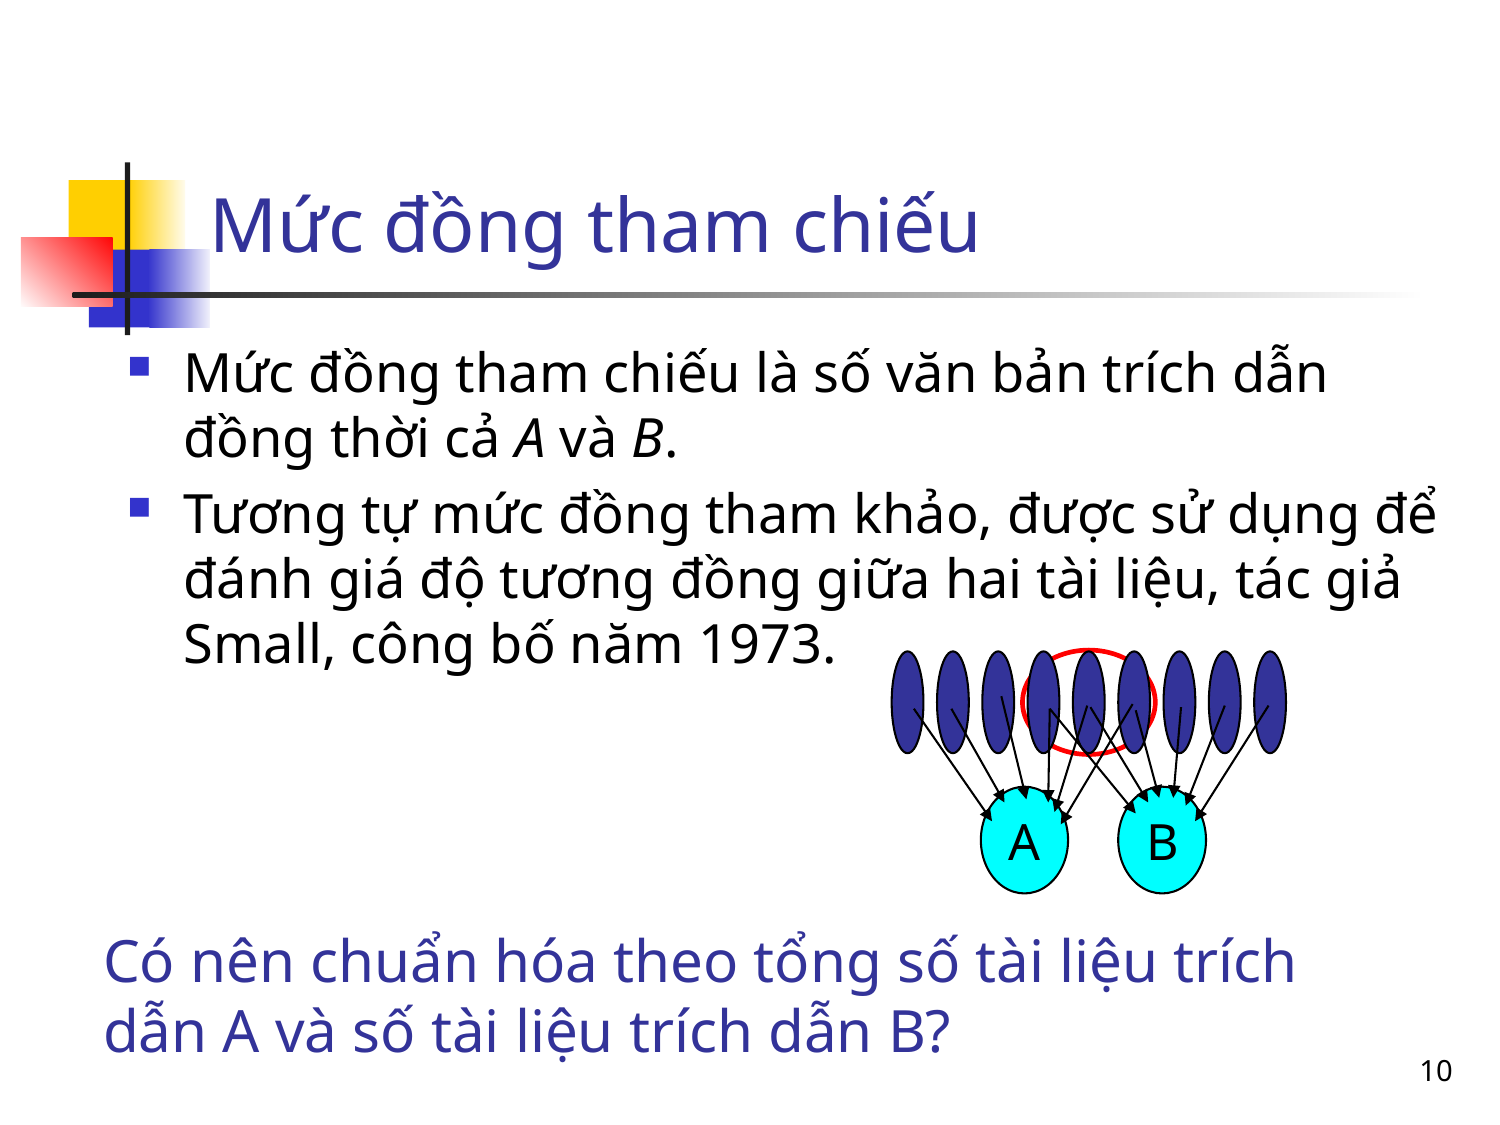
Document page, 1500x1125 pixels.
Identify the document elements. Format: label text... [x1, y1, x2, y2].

text_box [1027, 651, 1060, 754]
text_box [1208, 651, 1241, 754]
text_box [1072, 651, 1105, 754]
text_box [982, 651, 1015, 754]
text_box A [980, 786, 1069, 894]
text_box B [1118, 786, 1207, 894]
title Mức đồng tham chiếu [194, 35, 1469, 275]
text_box [1163, 651, 1196, 754]
text_box [891, 651, 924, 754]
text_box [937, 651, 969, 754]
text_box Có nên chuẩn hóa theo tổng số tài liệu trích dẫn A và số tài liệu trích dẫn B? [88, 916, 1412, 1072]
text_box [1254, 651, 1286, 754]
text_box [1118, 651, 1151, 754]
text_box [1051, 714, 1059, 748]
list Mức đồng tham chiếu là số văn bản trích dẫn đồng thời cả A và B. Tương tự mức đồng tham khảo, được sử dụng để đánh giá độ tương đồng giữa hai tài liệu, tác giả Small, công bố năm 1973. [112, 331, 1469, 617]
slide_number <number> [1155, 1024, 1468, 1100]
